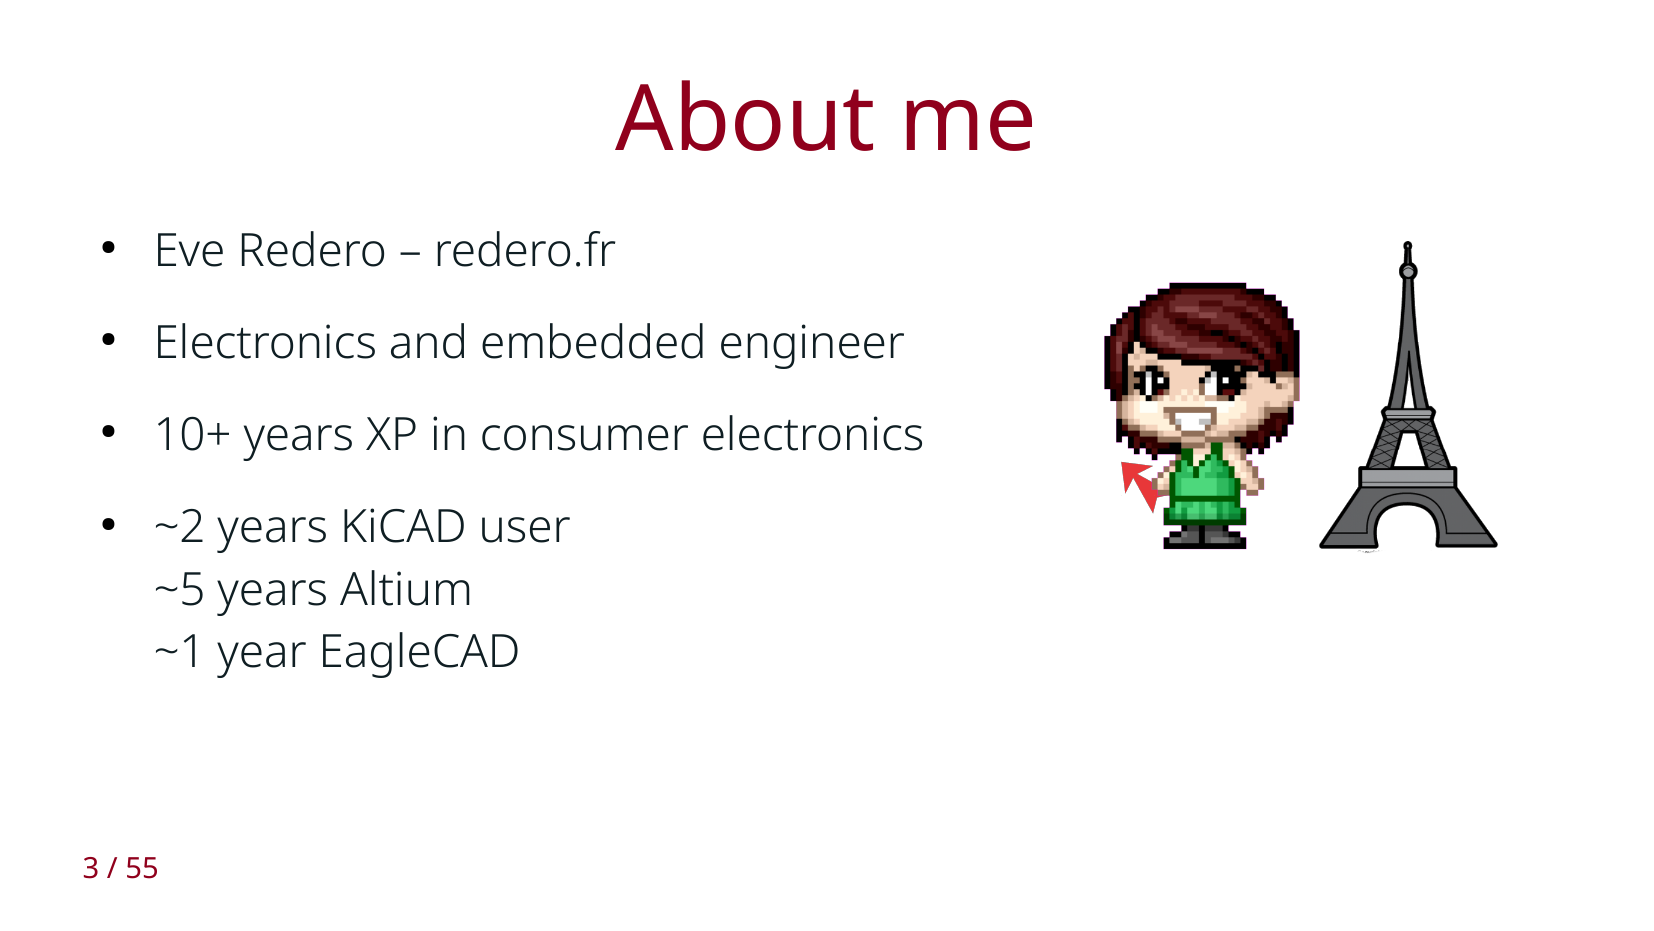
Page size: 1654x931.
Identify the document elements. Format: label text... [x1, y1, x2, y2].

list Eve Redero – redero.fr Electronics and embedded engineer 10+ years XP in consumer electronics ~2 years KiCAD user ~5 years Altium ~1 year EagleCAD [82, 217, 1571, 758]
title About me [82, 37, 1571, 193]
picture [1057, 236, 1506, 562]
